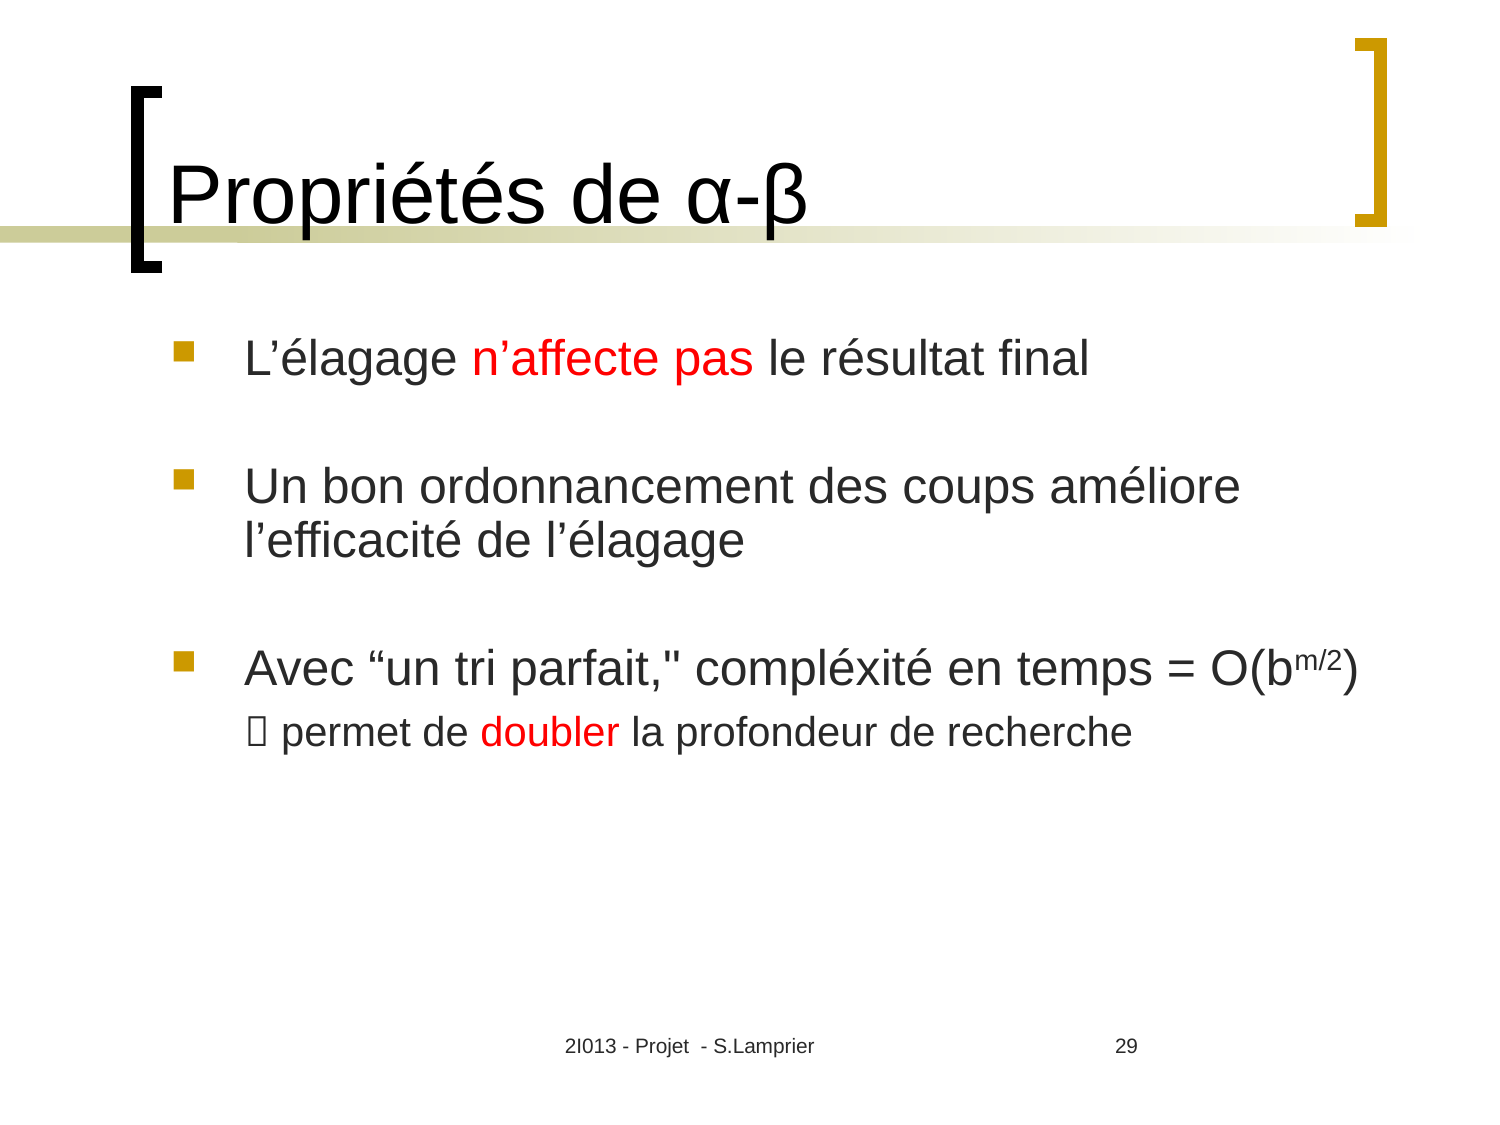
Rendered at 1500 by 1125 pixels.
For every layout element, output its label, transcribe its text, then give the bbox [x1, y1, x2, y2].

footer 2I013 - Projet - S.Lamprier [549, 1025, 1025, 1100]
title Propriétés de α-β [152, 15, 1328, 248]
slide_number <numéro> [1100, 1025, 1413, 1100]
list L’élagage n’affecte pas le résultat final Un bon ordonnancement des coups améliore l’efficacité de l’élagage Avec “un tri parfait," compléxité en temps = O(bm/2)  permet de doubler la profondeur de recherche [155, 324, 1413, 1000]
